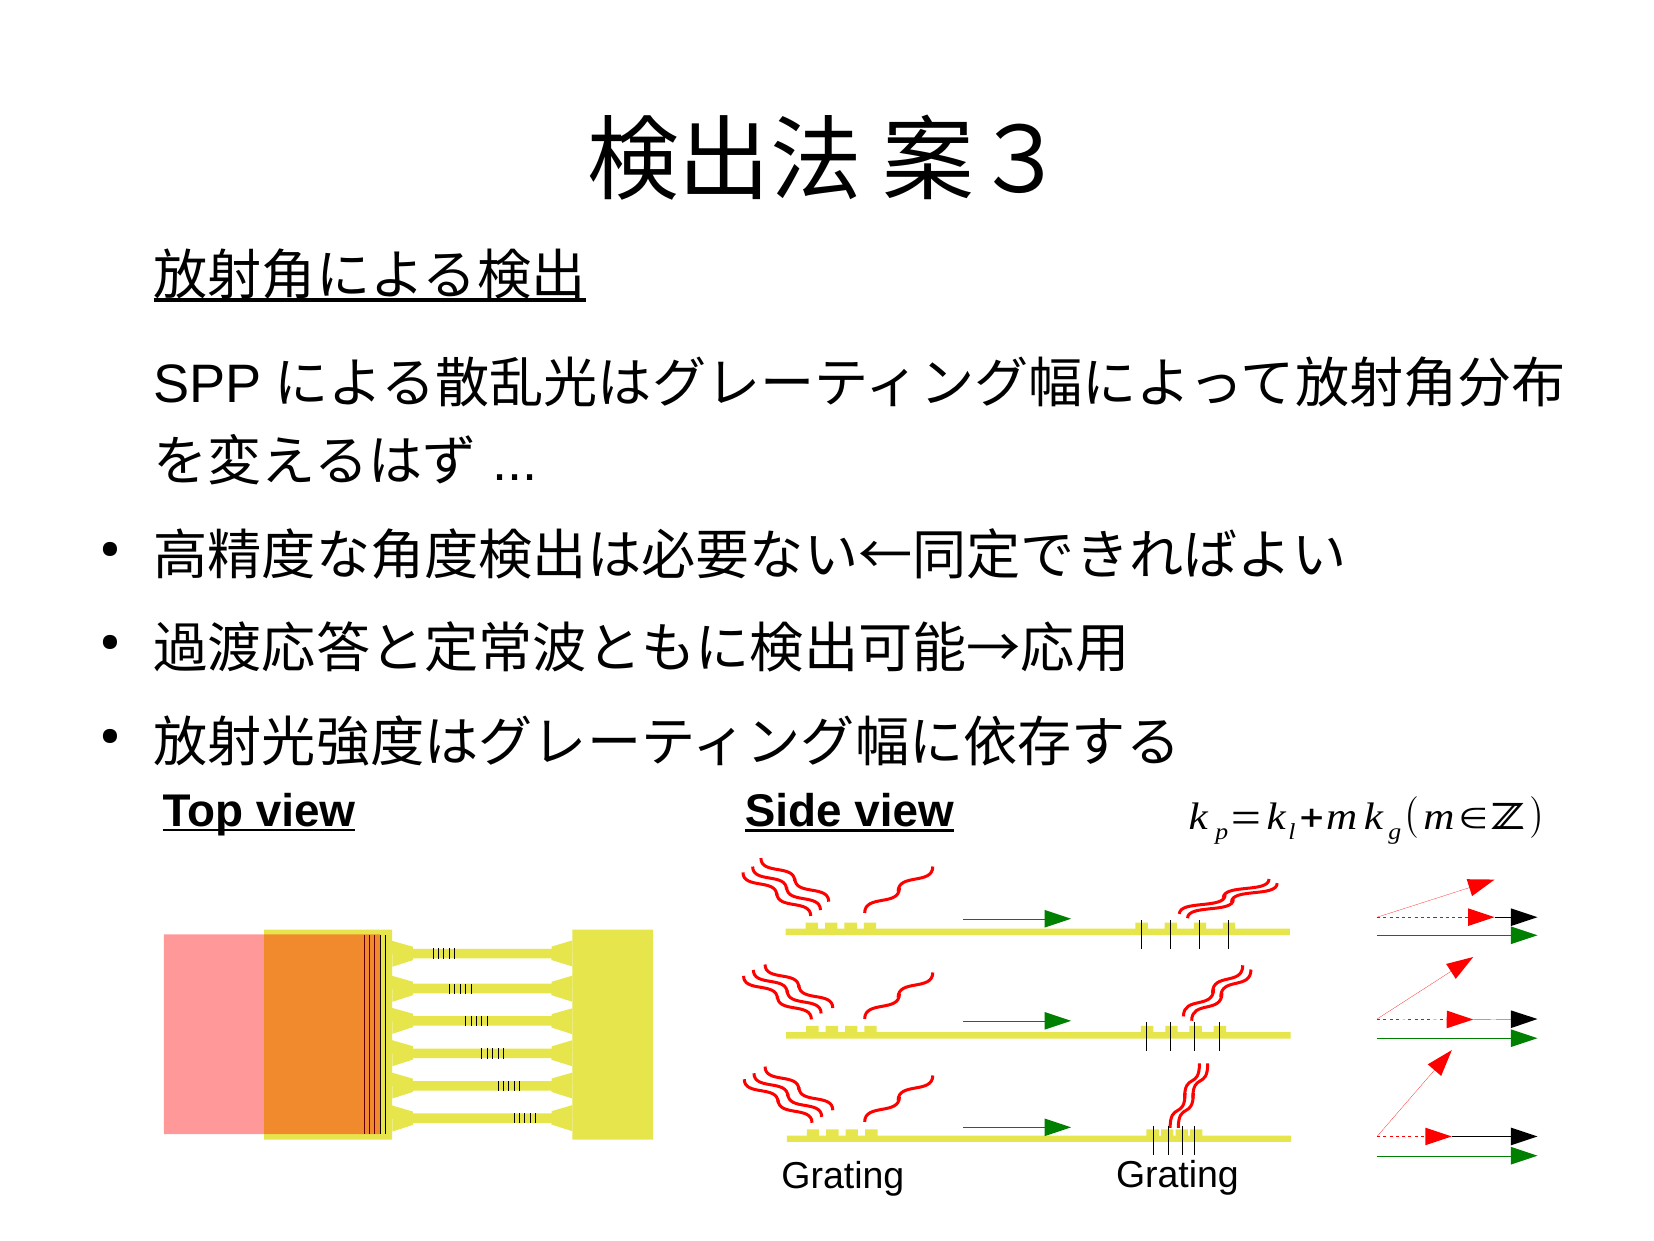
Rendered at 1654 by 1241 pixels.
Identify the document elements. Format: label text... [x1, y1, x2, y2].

text_box [1171, 922, 1199, 936]
chart [1177, 793, 1553, 844]
text_box [509, 1081, 514, 1091]
text_box [1142, 922, 1170, 936]
text_box [499, 1081, 503, 1091]
text_box [450, 948, 454, 959]
list 放射角による検出 SPPによる散乱光はグレーティング幅によって放射角分布を変えるはず... 高精度な角度検出は必要ない←同定できればよい 過渡応答と定常波ともに検出可能→応用 放射光強度はグレーティング幅に依存する [82, 231, 1571, 951]
text_box [1183, 1129, 1194, 1142]
text_box [525, 1113, 530, 1123]
text_box [1154, 1129, 1168, 1142]
text_box [520, 1113, 524, 1123]
title 検出法 案３ [82, 49, 1571, 231]
text_box [1200, 922, 1228, 936]
text_box Grating [800, 1159, 885, 1191]
text_box [1171, 1025, 1194, 1039]
text_box [786, 1025, 1146, 1039]
text_box [434, 948, 438, 959]
text_box [1195, 1129, 1292, 1142]
text_box Grating [1135, 1158, 1220, 1191]
text_box [499, 1048, 503, 1059]
text_box [477, 1016, 481, 1026]
text_box [786, 1129, 1153, 1142]
text_box [1229, 922, 1290, 936]
text_box [515, 1081, 519, 1091]
text_box [785, 922, 1141, 936]
text_box Top view [185, 792, 343, 829]
text_box [1169, 1129, 1182, 1142]
text_box Top view [224, 806, 235, 822]
text_box [482, 1016, 487, 1026]
text_box [1220, 1025, 1291, 1039]
text_box [493, 1048, 498, 1059]
text_box [472, 1016, 476, 1026]
text_box [163, 929, 653, 1140]
text_box [531, 1113, 535, 1123]
text_box [466, 1016, 471, 1026]
text_box [439, 948, 443, 959]
text_box [482, 1048, 487, 1059]
text_box [444, 948, 449, 959]
text_box [504, 1081, 508, 1091]
text_box [1147, 1025, 1170, 1039]
text_box [515, 1113, 519, 1123]
text_box Side view [776, 792, 933, 829]
text_box [1195, 1025, 1219, 1039]
text_box [488, 1048, 492, 1059]
